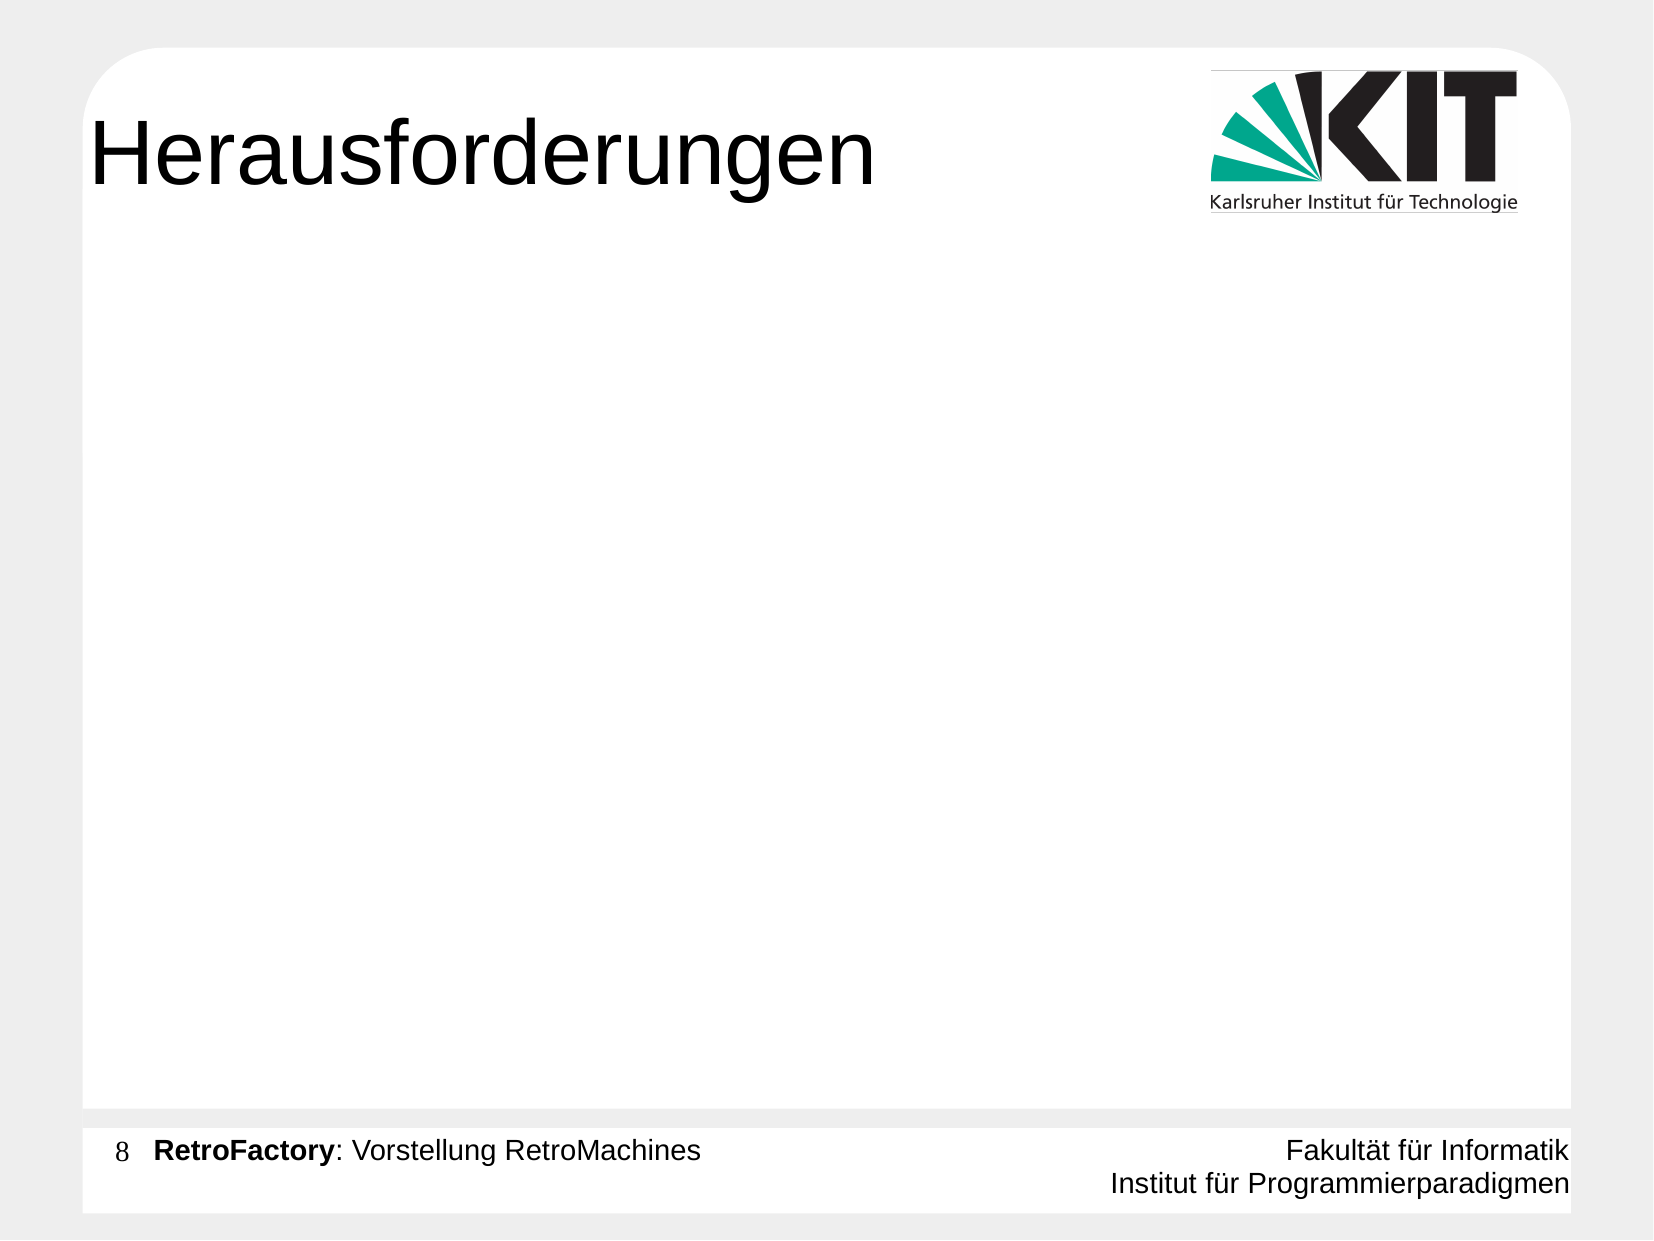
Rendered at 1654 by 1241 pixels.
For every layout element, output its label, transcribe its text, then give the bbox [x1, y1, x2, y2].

picture [1329, 70, 1518, 213]
title Herausforderungen [88, 49, 1329, 257]
